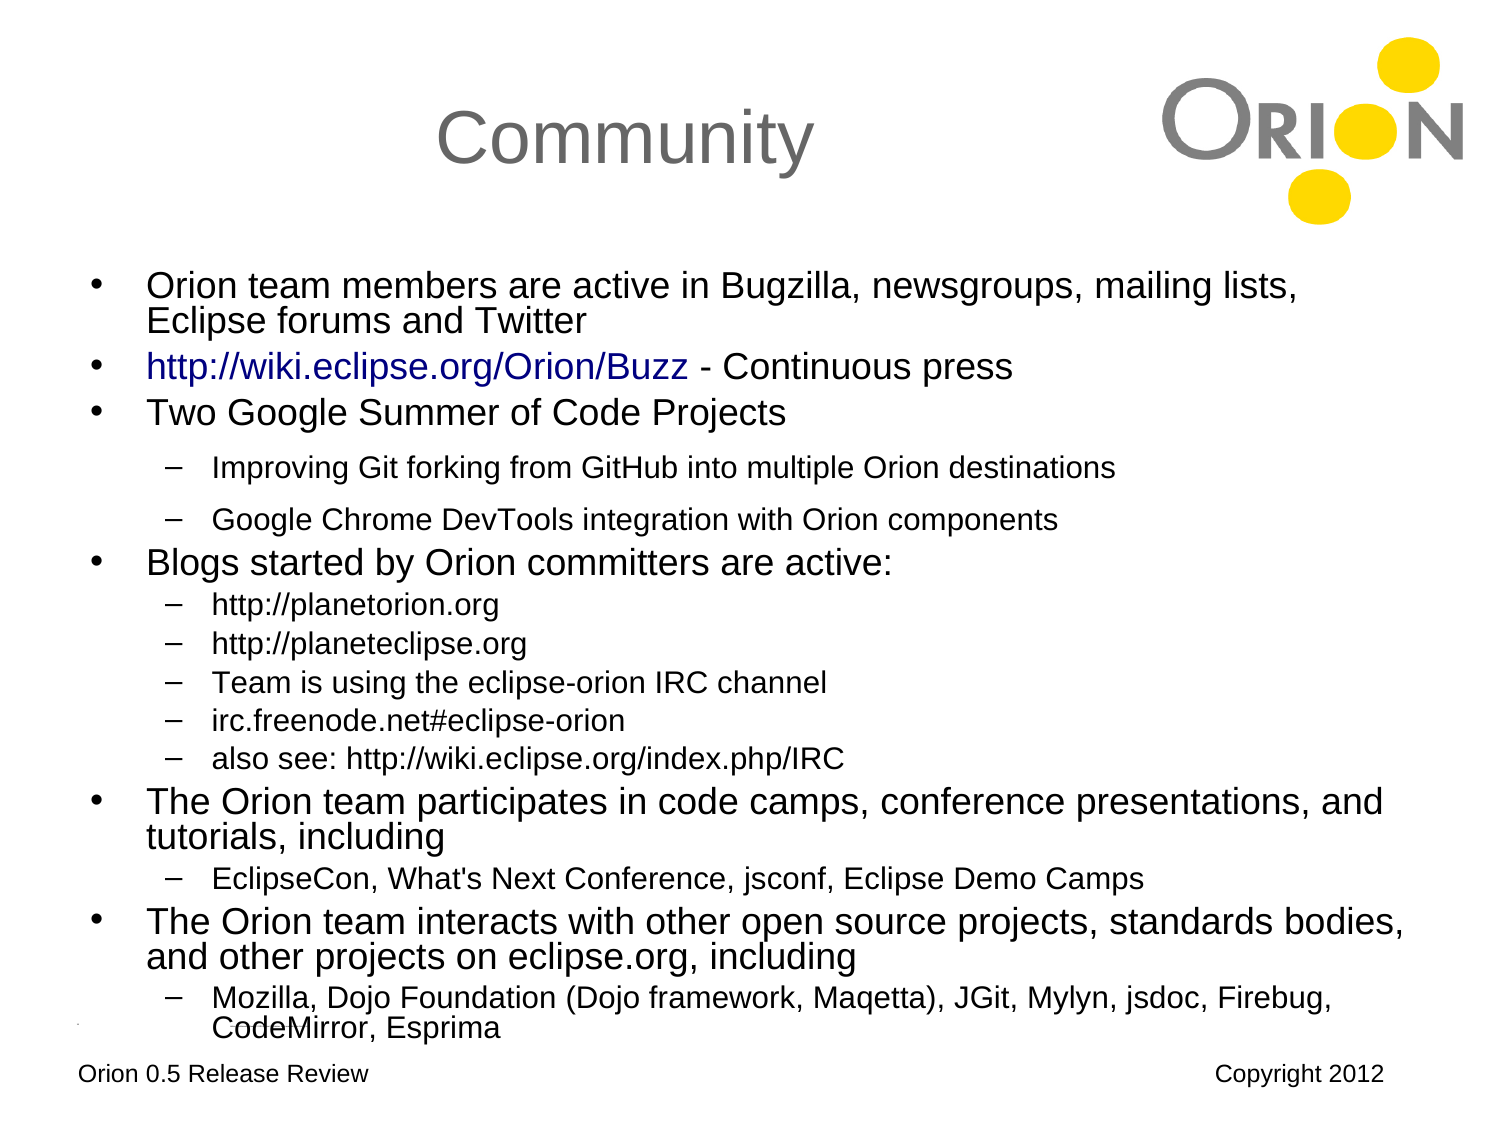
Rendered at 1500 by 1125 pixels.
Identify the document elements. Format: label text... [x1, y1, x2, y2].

list Orion team members are active in Bugzilla, newsgroups, mailing lists, Eclipse forums and Twitter http://wiki.eclipse.org/Orion/Buzz - Continuous press Two Google Summer of Code Projects Improving Git forking from GitHub into multiple Orion destinations Google Chrome DevTools integration with Orion components Blogs started by Orion committers are active: http://planetorion.org http://planeteclipse.org Team is using the eclipse-orion IRC channel irc.freenode.net#eclipse-orion also see: http://wiki.eclipse.org/index.php/IRC The Orion team participates in code camps, conference presentations, and tutorials, including EclipseCon, What's Next Conference, jsconf, Eclipse Demo Camps The Orion team interacts with other open source projects, standards bodies, and other projects on eclipse.org, including Mozilla, Dojo Foundation (Dojo framework, Maqetta), JGit, Mylyn, jsdoc, Firebug, CodeMirror, Esprima [75, 262, 1426, 1053]
title Community [74, 45, 1176, 233]
picture [1162, 37, 1463, 225]
